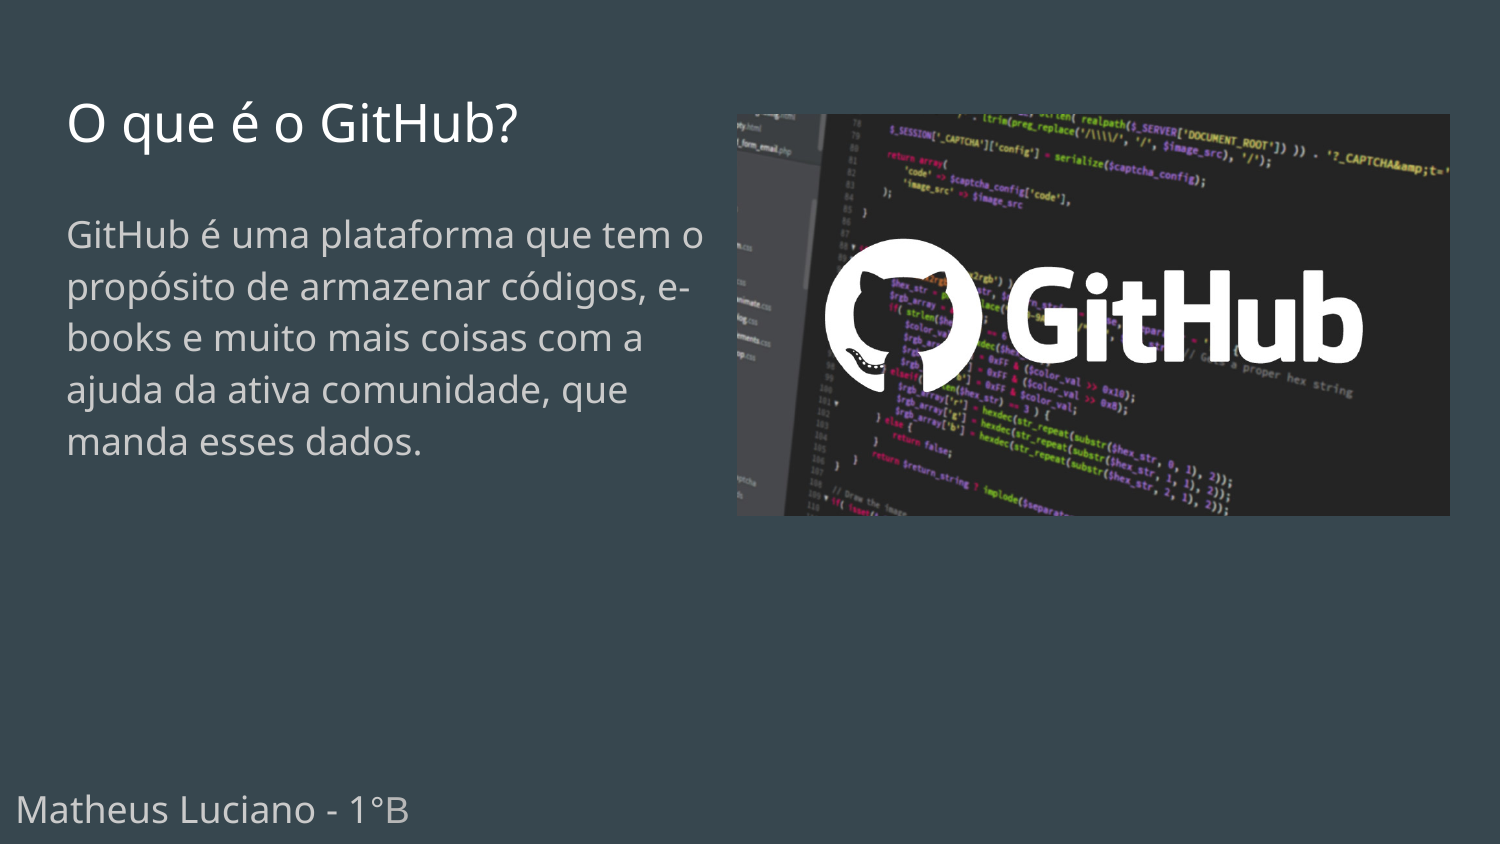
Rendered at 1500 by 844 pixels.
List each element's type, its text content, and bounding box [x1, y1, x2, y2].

list GitHub é uma plataforma que tem o propósito de armazenar códigos, e-books e muito mais coisas com a ajuda da ativa comunidade, que manda esses dados. [51, 189, 738, 750]
picture [737, 114, 1450, 516]
title O que é o GitHub? [51, 74, 1449, 169]
